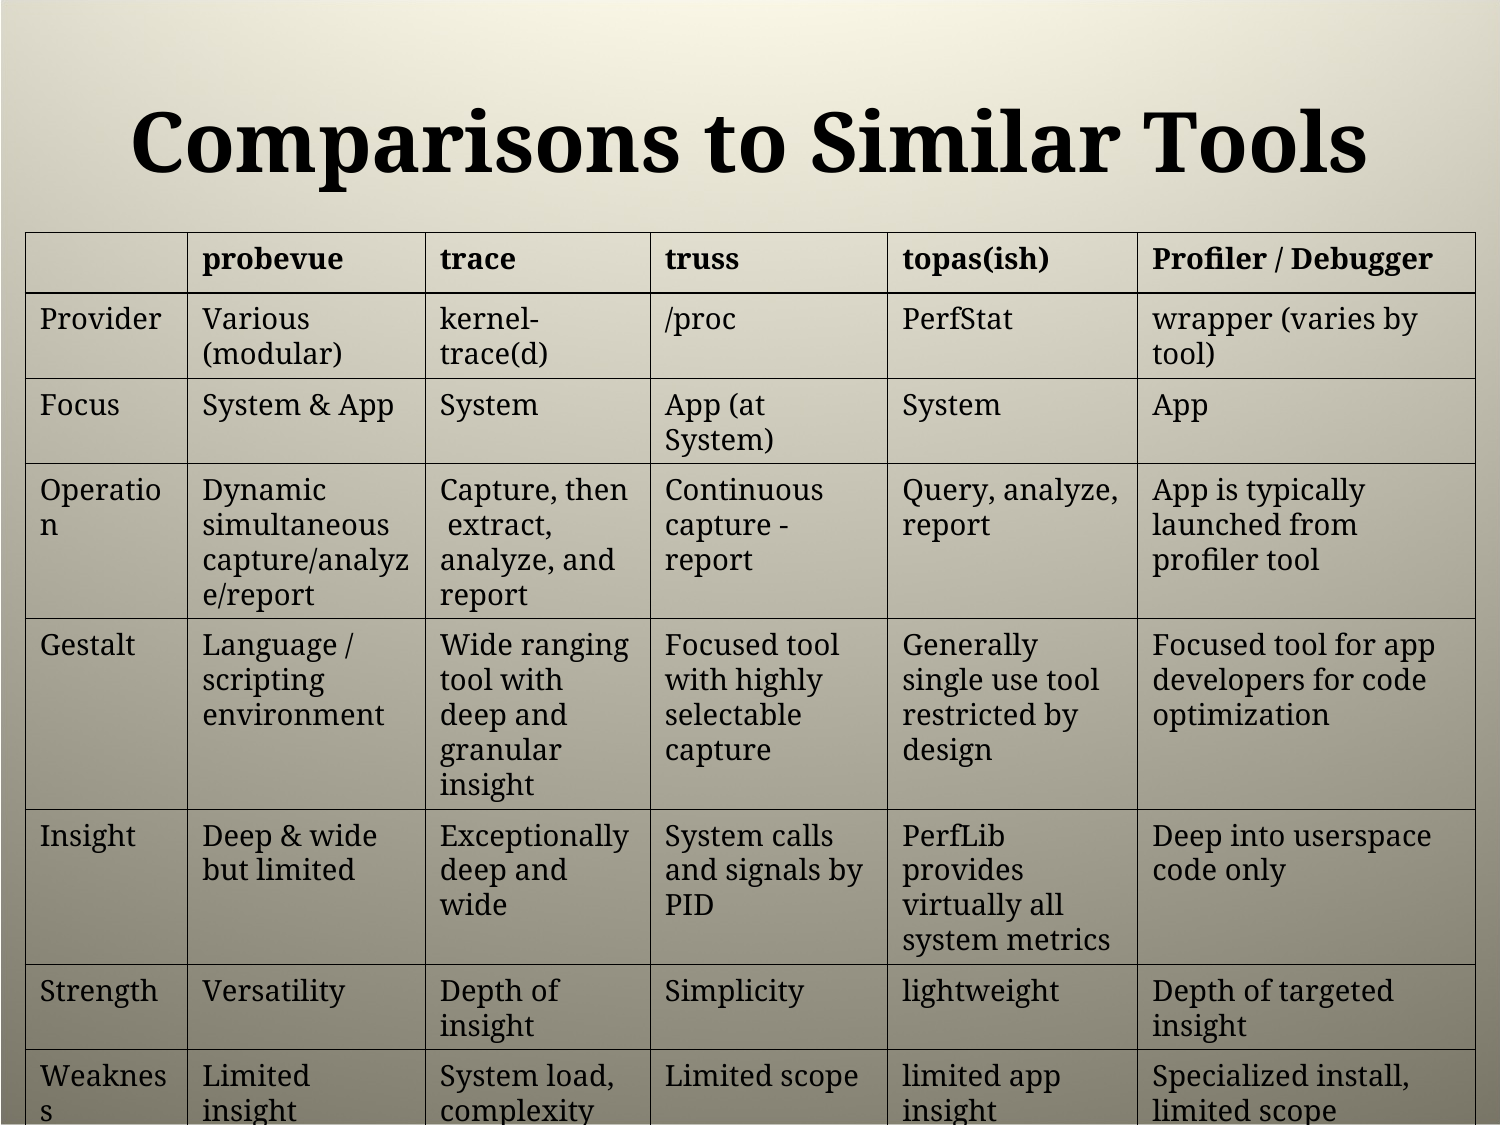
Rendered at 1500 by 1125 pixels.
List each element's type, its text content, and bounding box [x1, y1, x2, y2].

table_cell System [888, 379, 1137, 463]
table_cell kernel-trace(d) [426, 294, 650, 378]
table_cell Depth of targeted insight [1138, 965, 1475, 1049]
table_header [26, 233, 187, 292]
table_cell Capture, then extract, analyze, and report [426, 464, 650, 618]
table_cell Continuous capture - report [651, 464, 887, 618]
table_cell Weakness [26, 1050, 187, 1125]
table_cell App (at System) [651, 379, 887, 463]
table_header topas(ish) [888, 233, 1137, 292]
table_cell Exceptionally deep and wide [426, 810, 650, 964]
table_cell Focused tool for app developers for code optimization [1138, 619, 1475, 809]
table_cell Wide ranging tool with deep and granular insight [426, 619, 650, 809]
table_cell lightweight [888, 965, 1137, 1049]
table_cell System load, complexity [426, 1050, 650, 1125]
table_cell Deep & wide but limited [188, 810, 425, 964]
table_header probevue [188, 233, 425, 292]
table_header truss [651, 233, 887, 292]
picture [0, 0, 1500, 1125]
table_cell limited app insight [888, 1050, 1137, 1125]
table_cell System calls and signals by PID [651, 810, 887, 964]
table_cell Various (modular) [188, 294, 425, 378]
table_cell Deep into userspace code only [1138, 810, 1475, 964]
table_cell Language / scripting environment [188, 619, 425, 809]
table_cell Strength [26, 965, 187, 1049]
table_cell System [426, 379, 650, 463]
table_cell /proc [651, 294, 887, 378]
table_header trace [426, 233, 650, 292]
table_cell Specialized install, limited scope [1138, 1050, 1475, 1125]
table_cell Focused tool with highly selectable capture [651, 619, 887, 809]
table_cell Limited insight [188, 1050, 425, 1125]
table_cell Provider [26, 294, 187, 378]
table_cell PerfStat [888, 294, 1137, 378]
table_cell Dynamic simultaneous capture/analyze/report [188, 464, 425, 618]
title Comparisons to Similar Tools [75, 45, 1426, 232]
table_cell PerfLib provides virtually all system metrics [888, 810, 1137, 964]
table_cell Query, analyze, report [888, 464, 1137, 618]
table_cell Limited scope [651, 1050, 887, 1125]
table_cell wrapper (varies by tool) [1138, 294, 1475, 378]
table_cell System & App [188, 379, 425, 463]
table_cell Operation [26, 464, 187, 618]
table_cell Generally single use tool restricted by design [888, 619, 1137, 809]
table_header Profiler / Debugger [1138, 233, 1475, 292]
table_cell Simplicity [651, 965, 887, 1049]
table_cell App is typically launched from profiler tool [1138, 464, 1475, 618]
table_cell Focus [26, 379, 187, 463]
table_cell Insight [26, 810, 187, 964]
table_cell Depth of insight [426, 965, 650, 1049]
table_cell Versatility [188, 965, 425, 1049]
table_cell Gestalt [26, 619, 187, 809]
table_cell App [1138, 379, 1475, 463]
